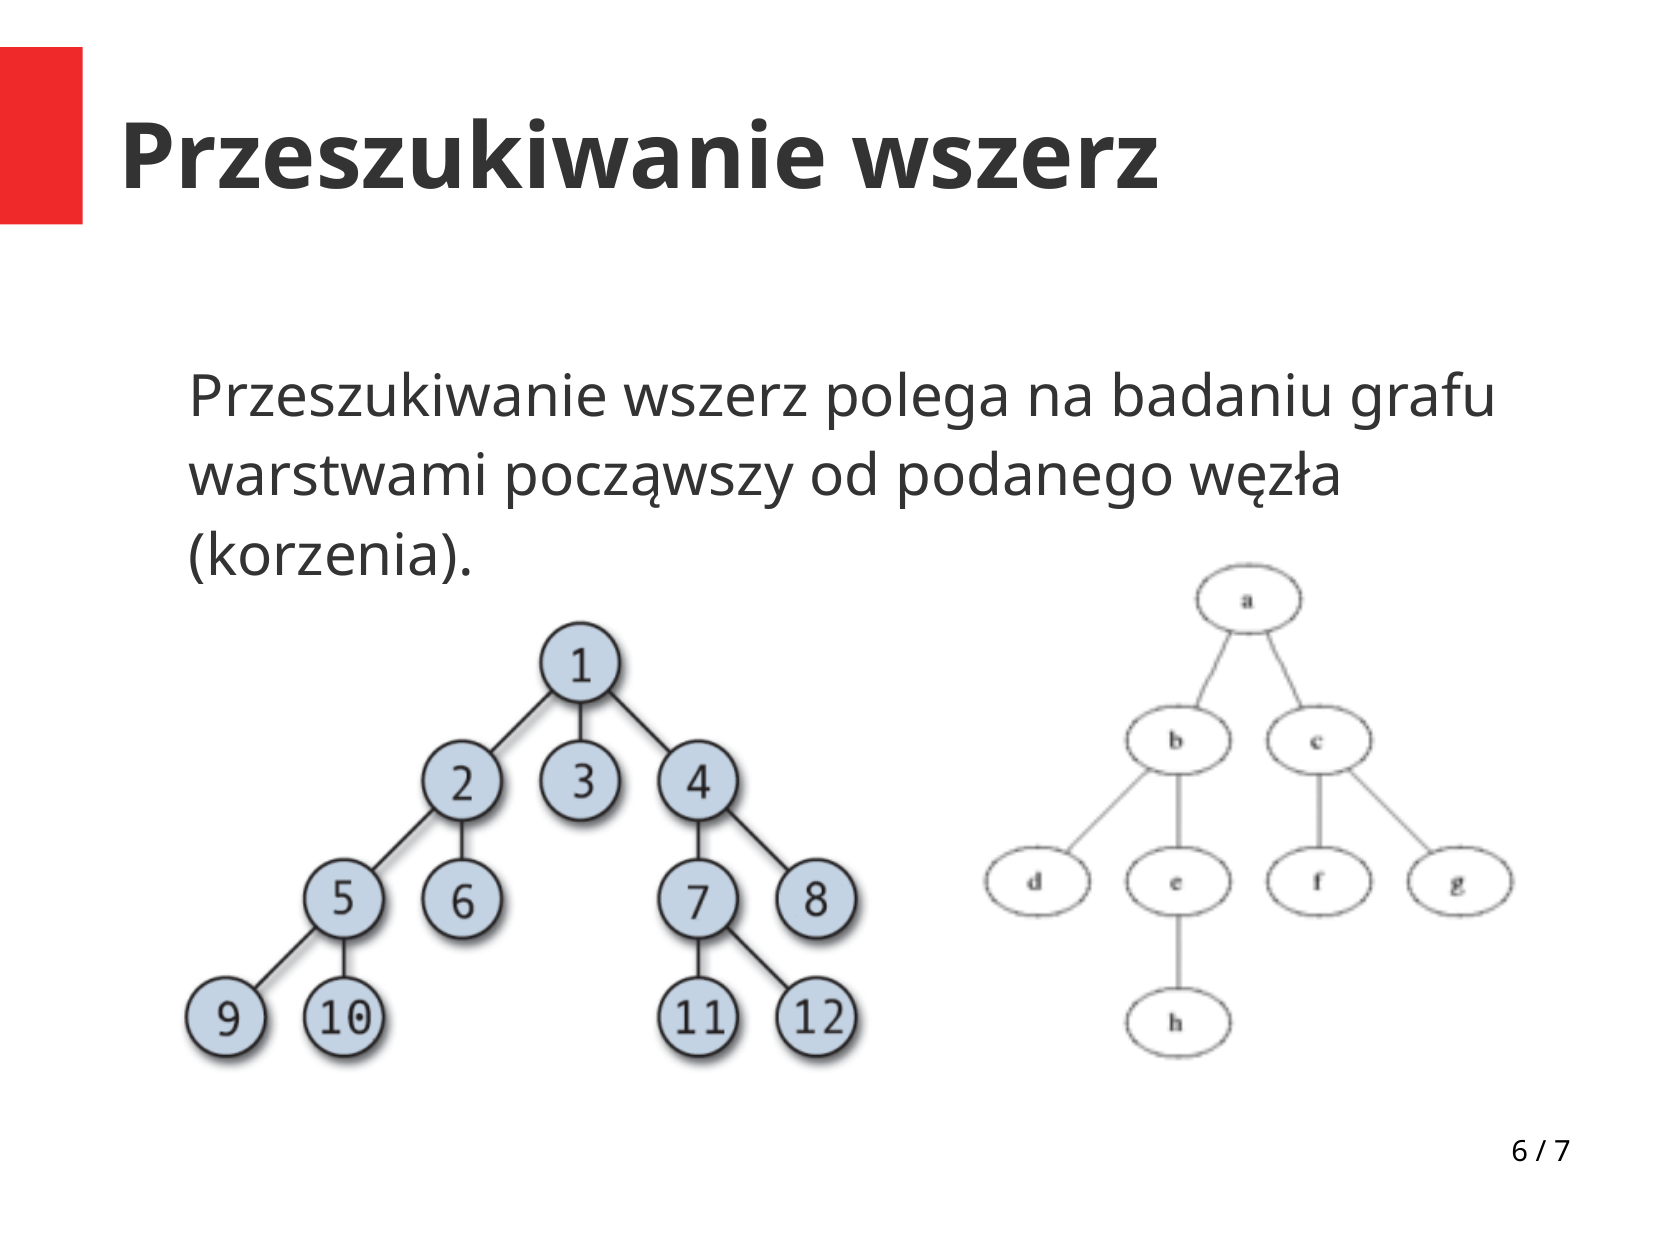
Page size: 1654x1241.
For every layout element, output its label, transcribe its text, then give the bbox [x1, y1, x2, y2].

picture [150, 584, 893, 1099]
picture [975, 554, 1522, 1067]
list Przeszukiwanie wszerz polega na badaniu grafu warstwami począwszy od podanego węzła (korzenia). [118, 354, 1536, 1074]
title Przeszukiwanie wszerz [118, 49, 1571, 257]
